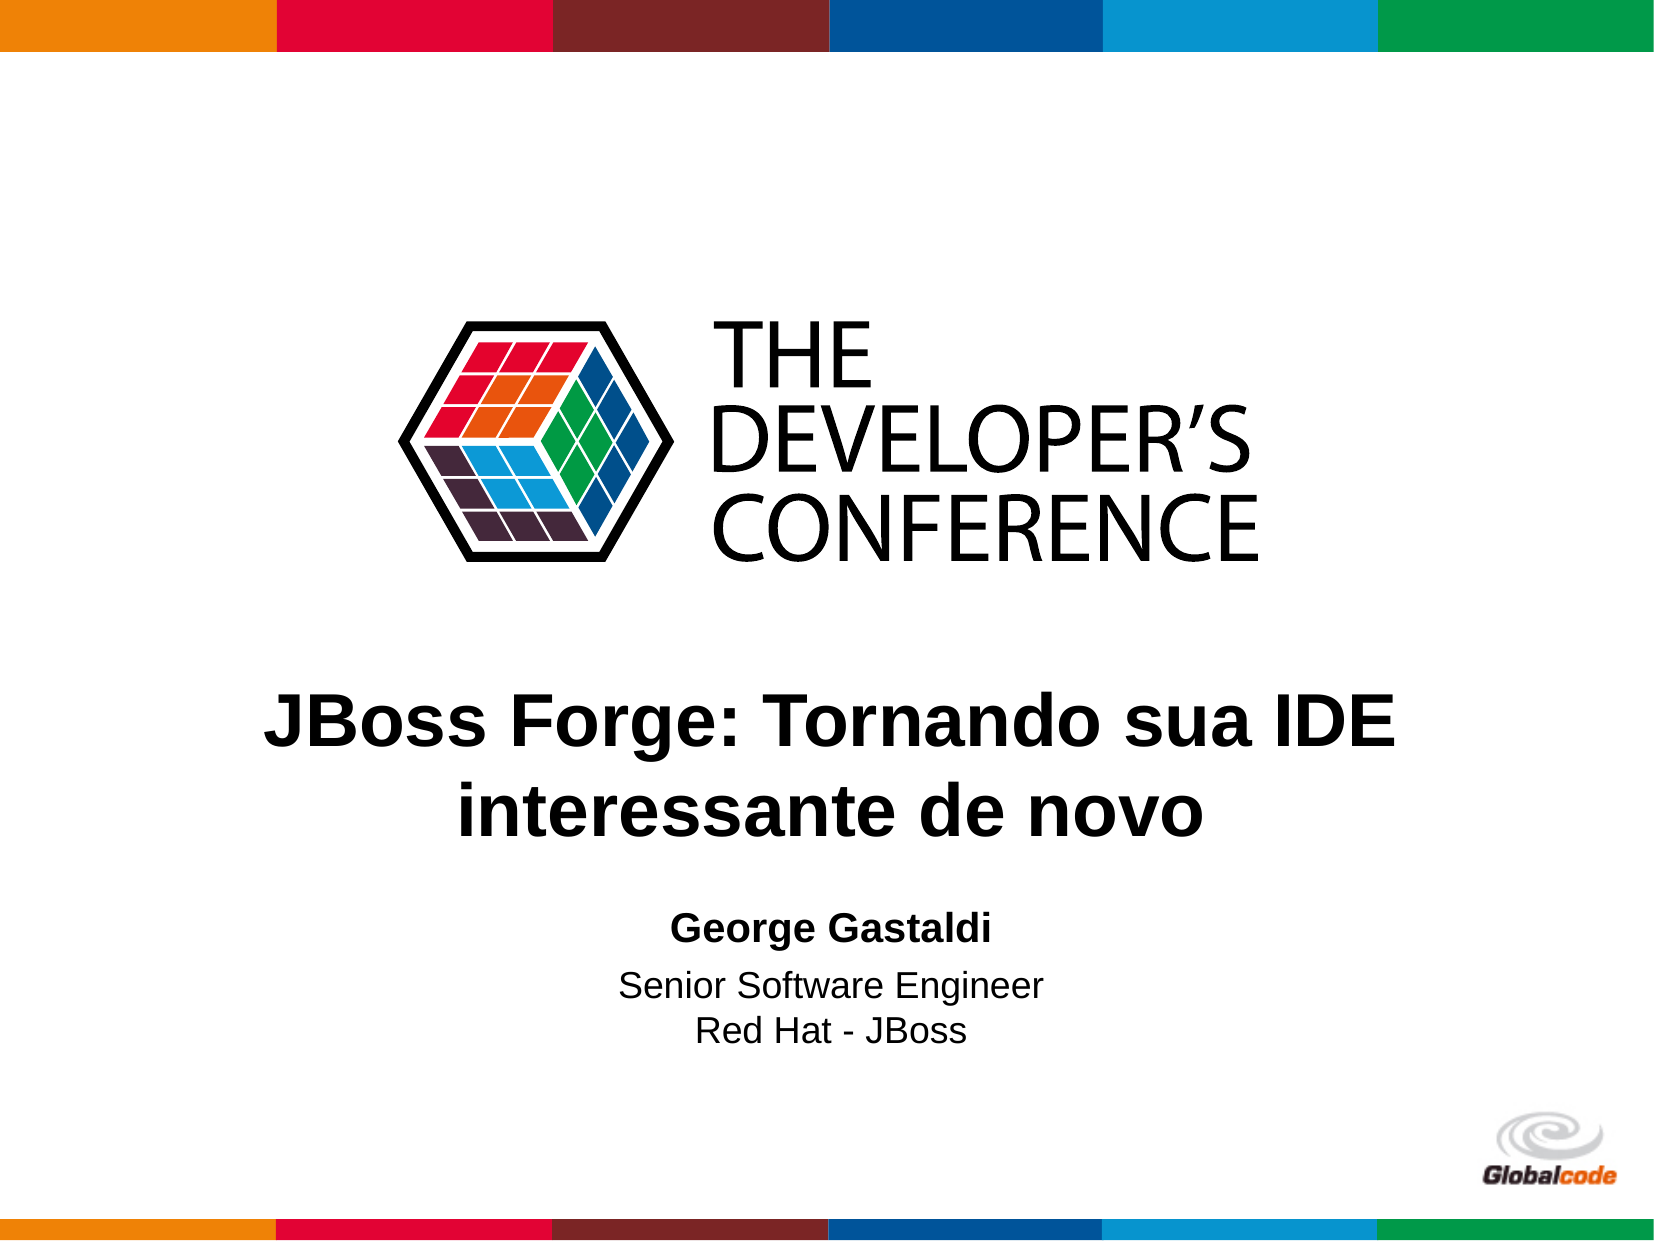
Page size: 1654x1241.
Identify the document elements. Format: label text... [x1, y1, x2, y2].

text_box Senior Software Engineer Red Hat - JBoss [187, 953, 1476, 1104]
text_box George Gastaldi [187, 893, 1475, 953]
title JBoss Forge: Tornando sua IDE interessante de novo [187, 696, 1475, 827]
text_box [187, 297, 1426, 518]
picture [1464, 1062, 1638, 1219]
